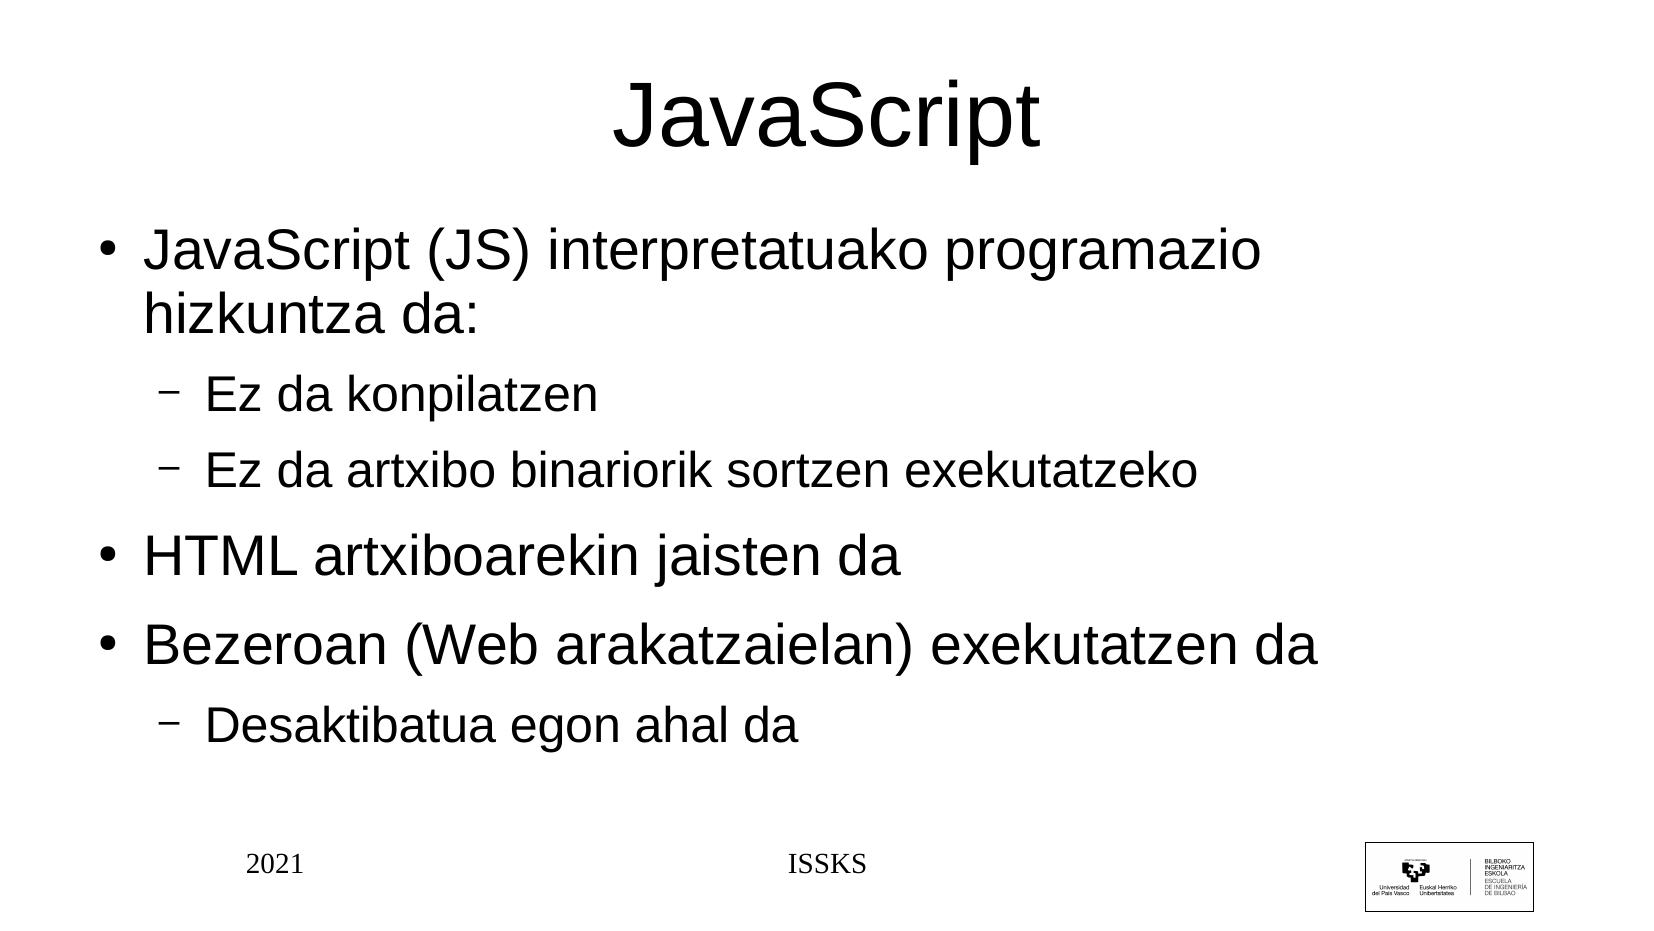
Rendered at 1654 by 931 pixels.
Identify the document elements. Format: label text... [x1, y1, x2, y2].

title JavaScript [82, 37, 1571, 193]
picture [1366, 843, 1533, 911]
list JavaScript (JS) interpretatuako programazio hizkuntza da: Ez da konpilatzen Ez da artxibo binariorik sortzen exekutatzeko HTML artxiboarekin jaisten da Bezeroan (Web arakatzaielan) exekutatzen da Desaktibatua egon ahal da [82, 217, 1456, 758]
